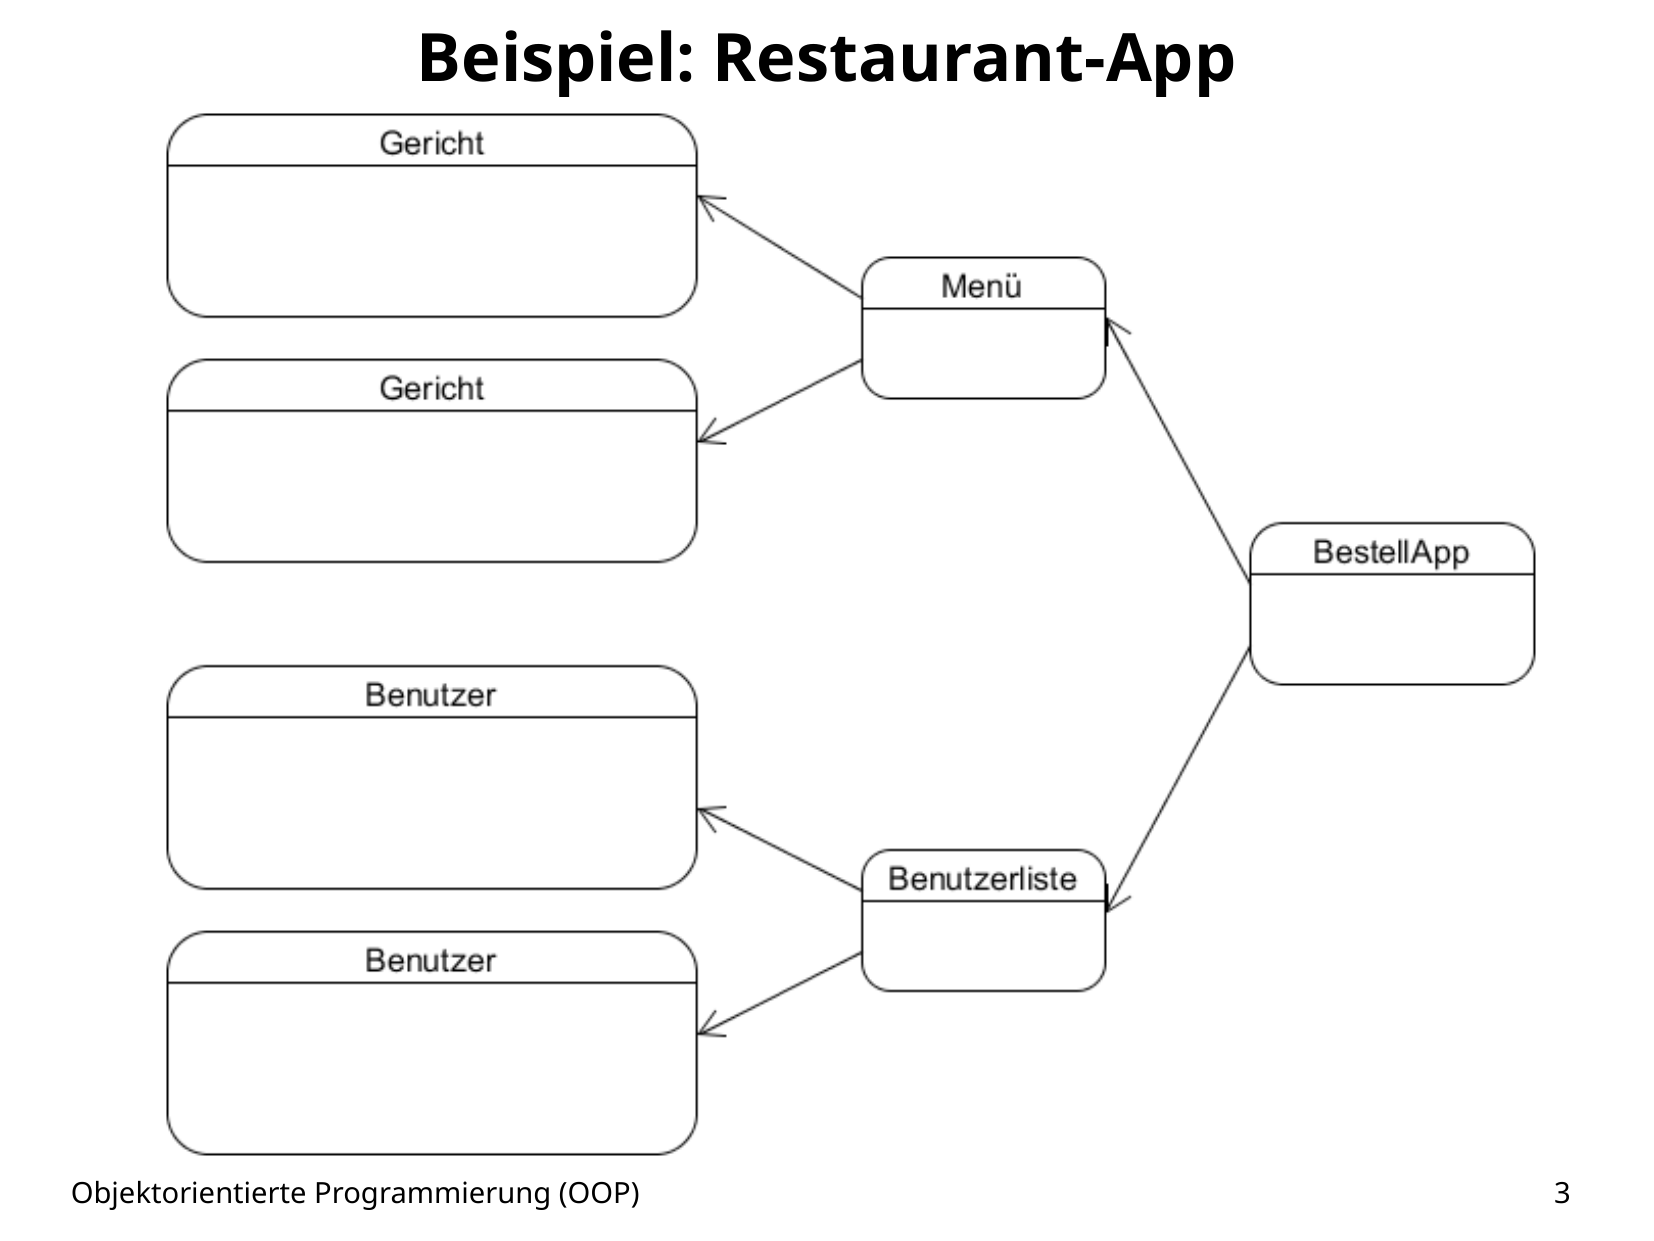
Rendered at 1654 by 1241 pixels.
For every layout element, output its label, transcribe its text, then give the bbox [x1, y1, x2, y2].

title Beispiel: Restaurant-App [0, 5, 1654, 107]
picture [165, 112, 1538, 1158]
